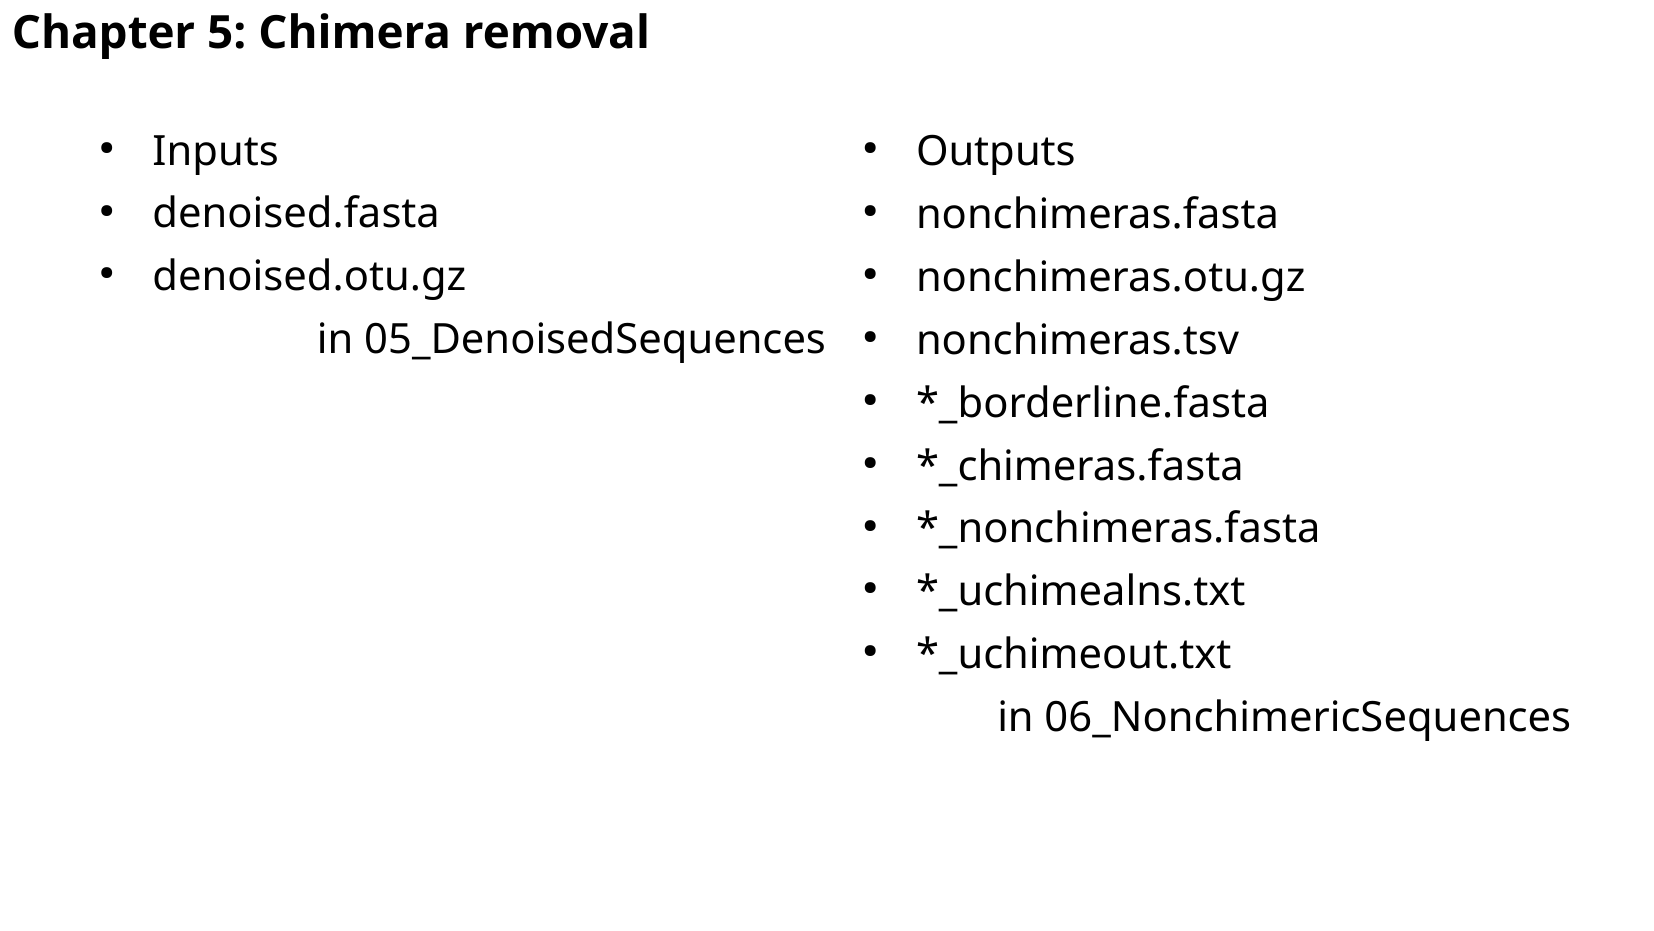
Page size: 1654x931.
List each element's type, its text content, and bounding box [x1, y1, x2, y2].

list Outputs nonchimeras.fasta nonchimeras.otu.gz nonchimeras.tsv *_borderline.fasta *_chimeras.fasta *_nonchimeras.fasta *_uchimealns.txt *_uchimeout.txt in 06_NonchimericSequences [845, 120, 1572, 759]
list Inputs denoised.fasta denoised.otu.gz in 05_DenoisedSequences [81, 120, 827, 809]
title Chapter 5: Chimera removal [11, 0, 1642, 130]
